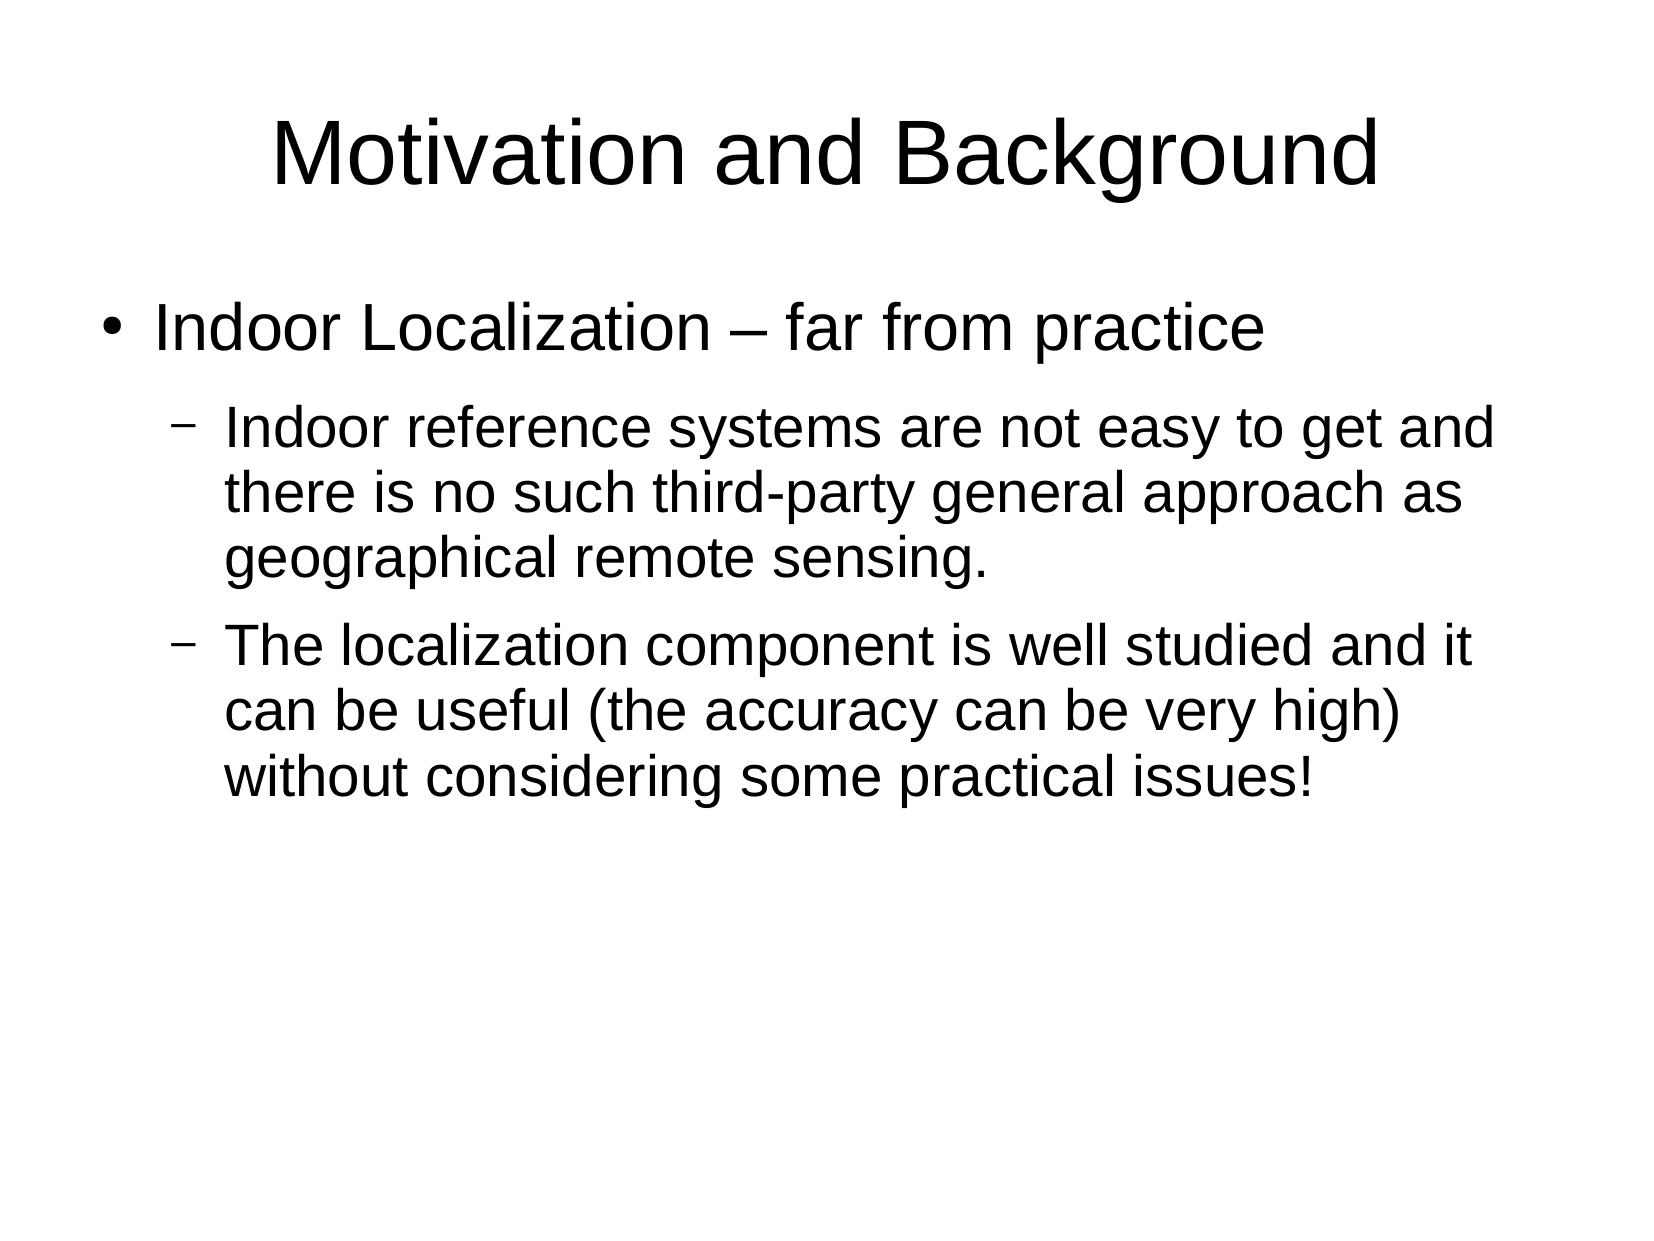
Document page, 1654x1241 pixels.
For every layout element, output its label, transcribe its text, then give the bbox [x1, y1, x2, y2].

list Indoor Localization – far from practice Indoor reference systems are not easy to get and there is no such third-party general approach as geographical remote sensing. The localization component is well studied and it can be useful (the accuracy can be very high) without considering some practical issues! [82, 290, 1571, 1010]
title Motivation and Background [82, 49, 1571, 257]
